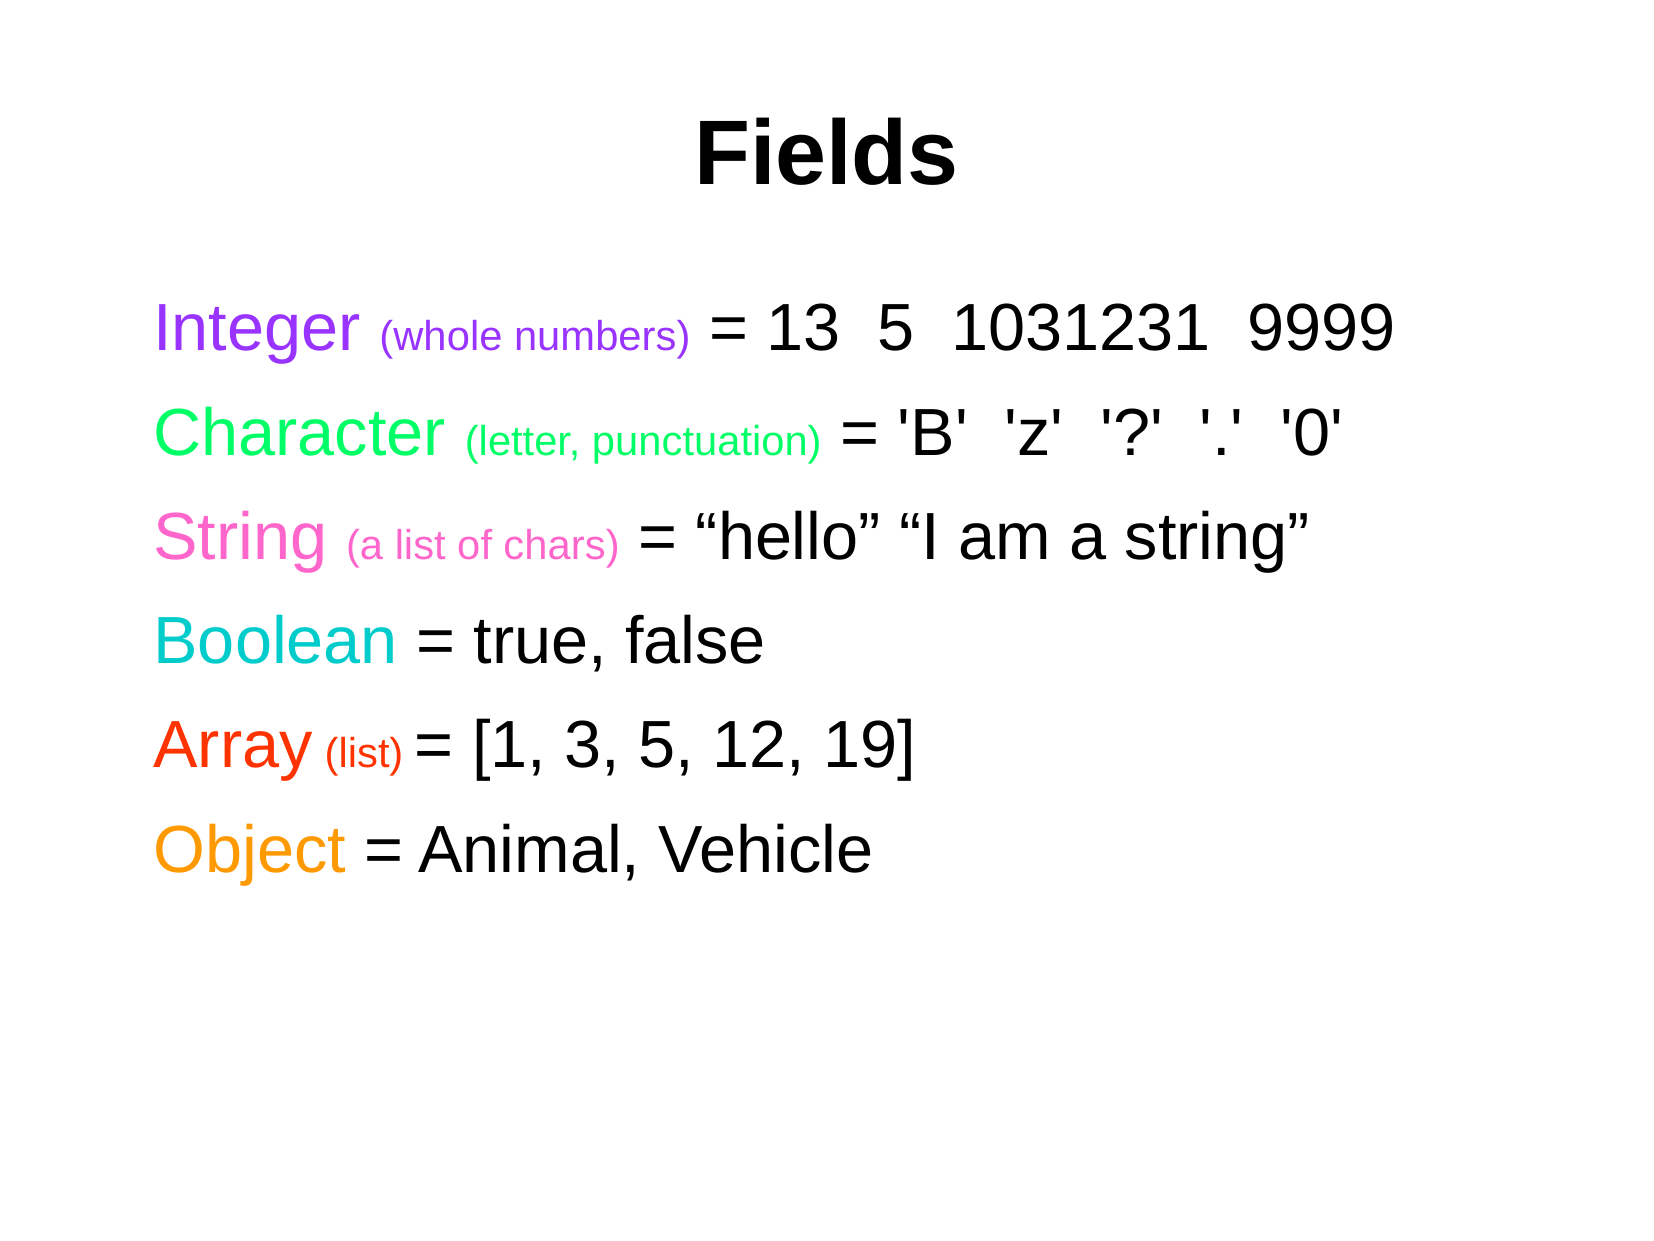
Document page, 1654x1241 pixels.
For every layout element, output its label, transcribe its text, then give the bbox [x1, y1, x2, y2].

list Integer (whole numbers) = 13 5 1031231 9999 Character (letter, punctuation) = 'B' 'z' '?' '.' '0' String (a list of chars) = “hello” “I am a string” Boolean = true, false Array (list) = [1, 3, 5, 12, 19] Object = Animal, Vehicle [82, 290, 1571, 1010]
title Fields [82, 49, 1571, 257]
